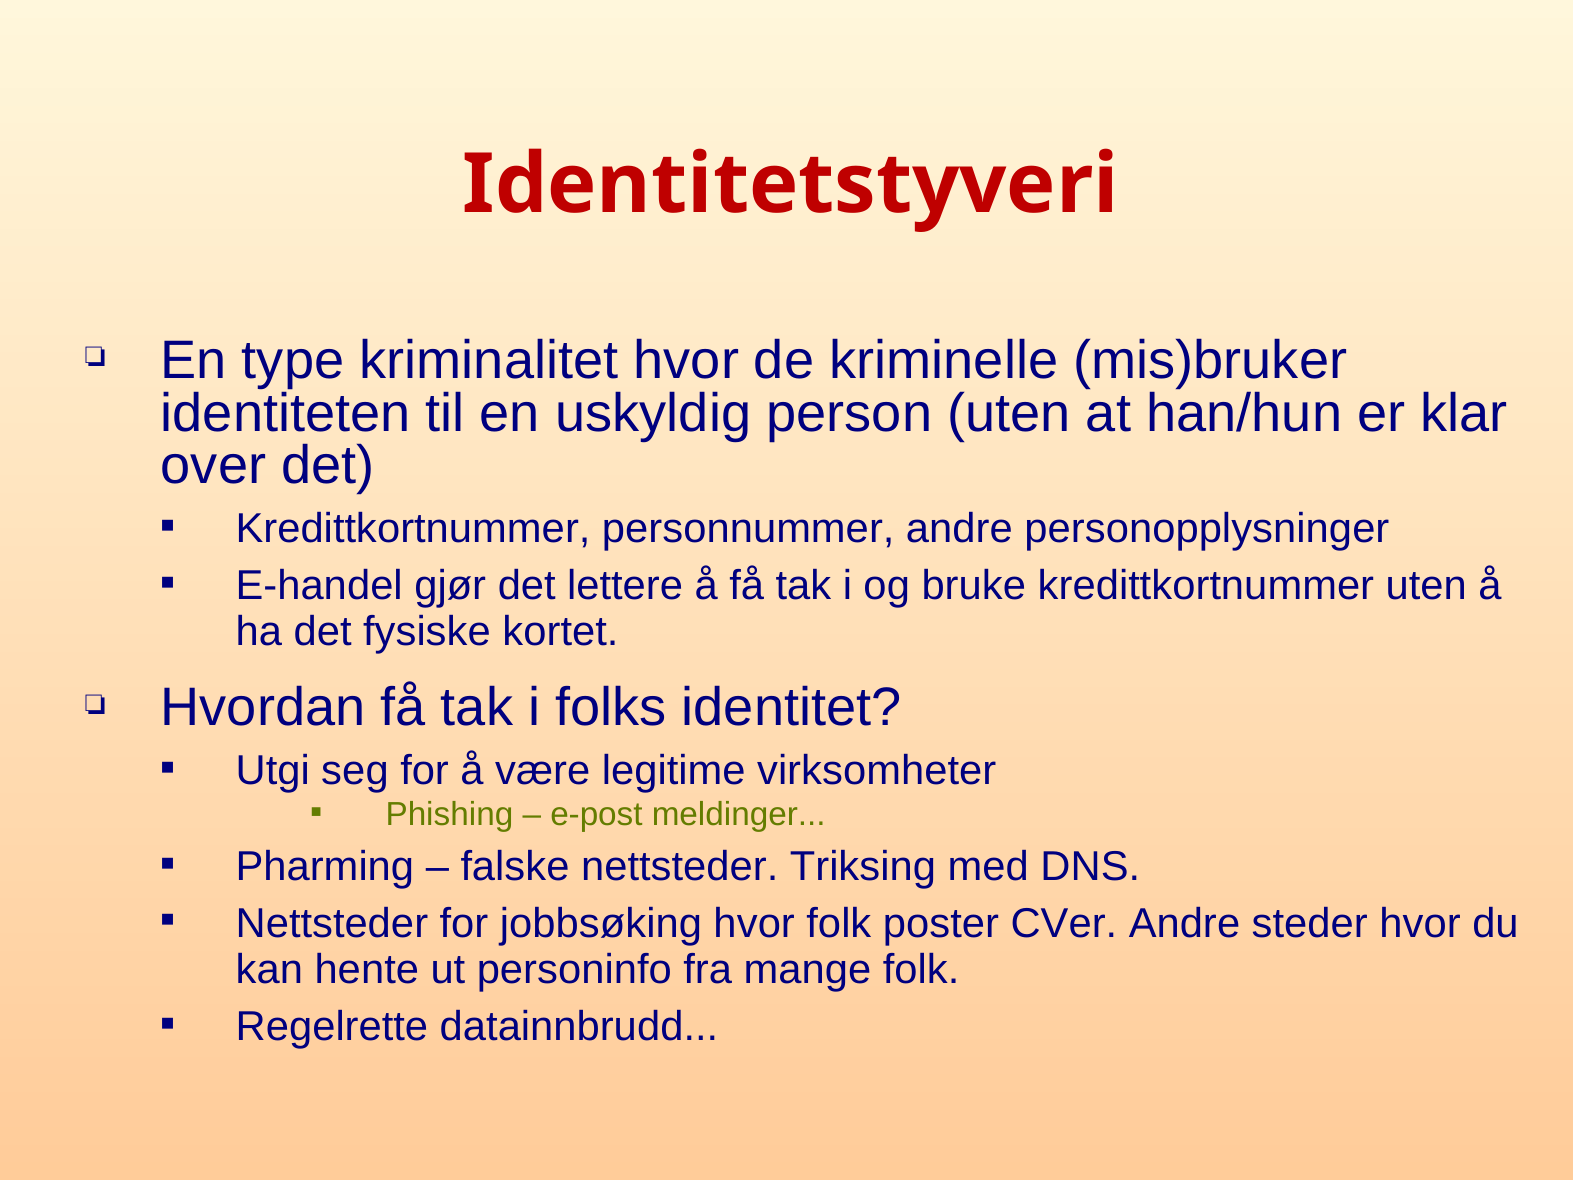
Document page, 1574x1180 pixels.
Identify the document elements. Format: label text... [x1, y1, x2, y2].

list En type kriminalitet hvor de kriminelle (mis)bruker identiteten til en uskyldig person (uten at han/hun er klar over det) Kredittkortnummer, personnummer, andre personopplysninger E-handel gjør det lettere å få tak i og bruke kredittkortnummer uten å ha det fysiske kortet. Hvordan få tak i folks identitet? Utgi seg for å være legitime virksomheter Phishing – e-post meldinger... Pharming – falske nettsteder. Triksing med DNS. Nettsteder for jobbsøking hvor folk poster CVer. Andre steder hvor du kan hente ut personinfo fra mange folk. Regelrette datainnbrudd... [85, 336, 1539, 1170]
title Identitetstyveri [39, 54, 1543, 309]
